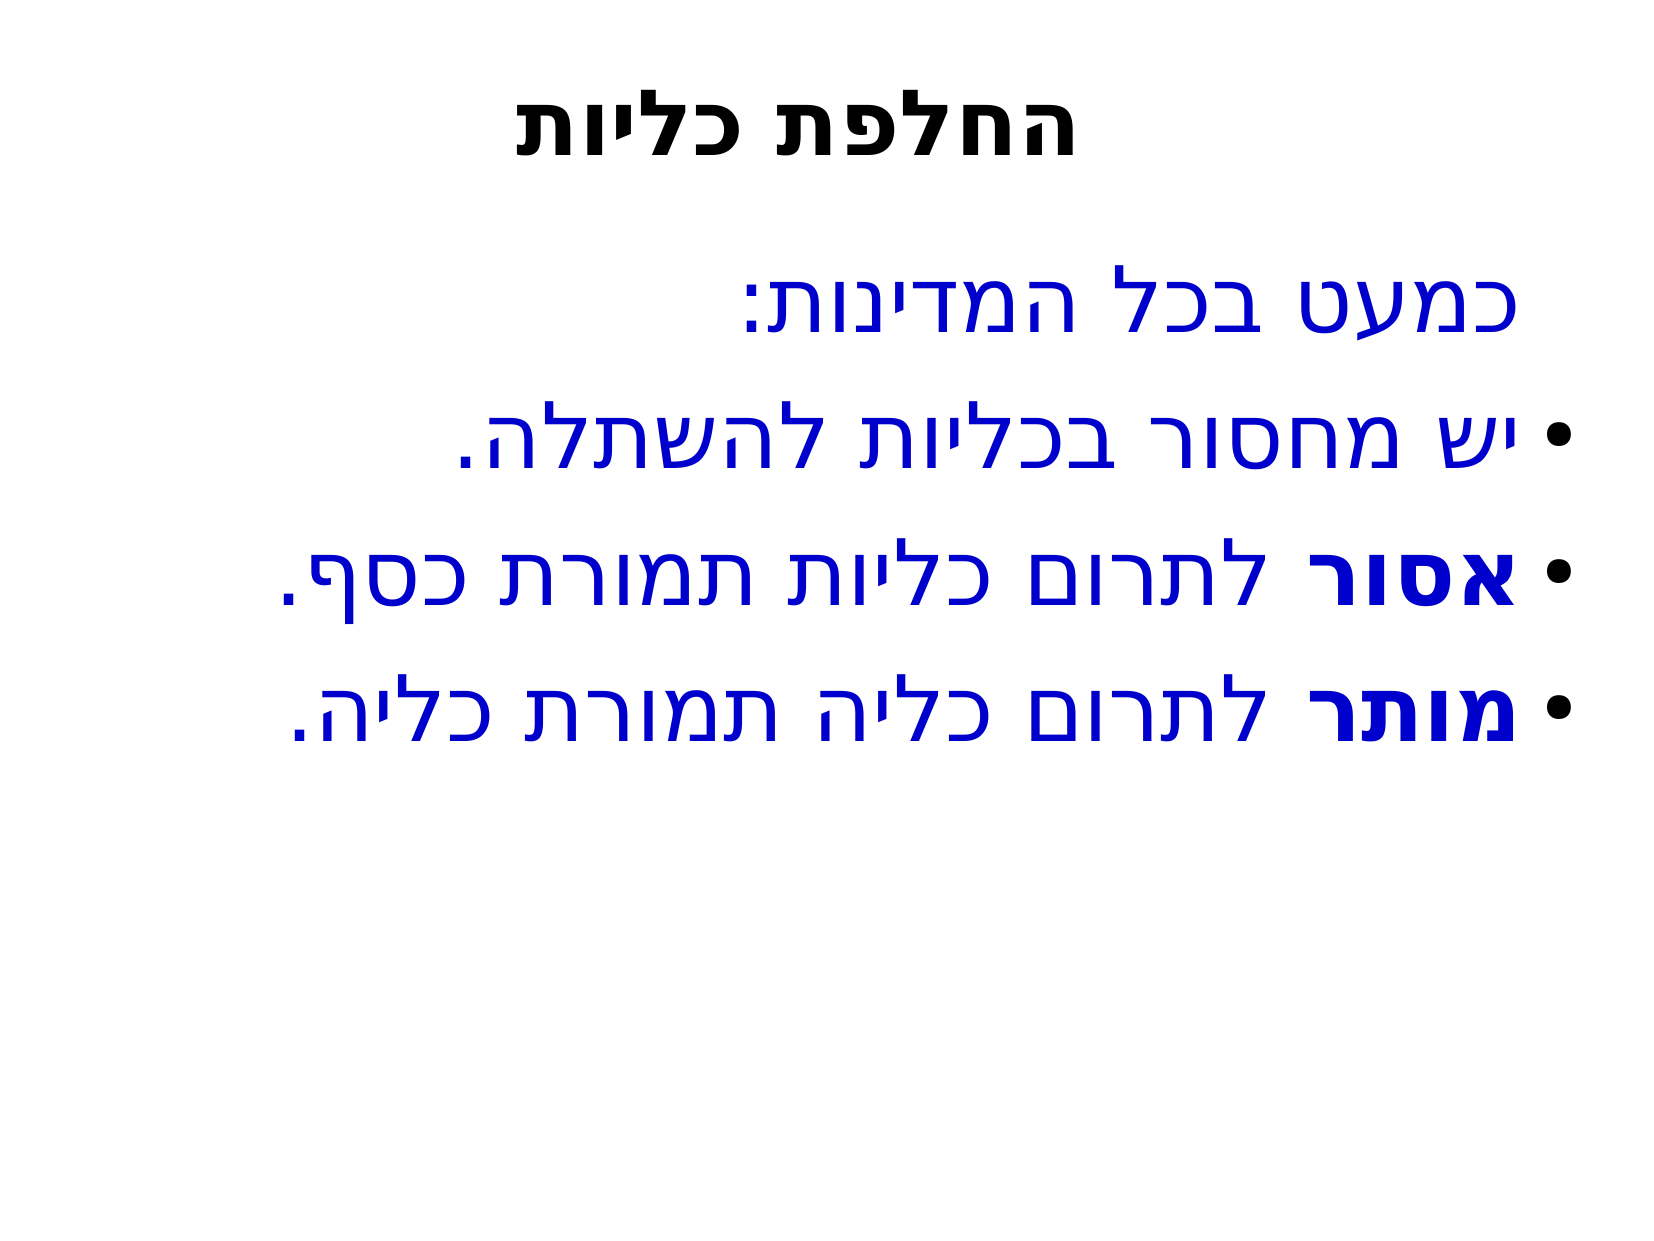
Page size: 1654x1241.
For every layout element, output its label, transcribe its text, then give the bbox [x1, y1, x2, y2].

title החלפת כליות [82, 41, 1516, 207]
list כמעט בכל המדינות: יש מחסור בכליות להשתלה. אסור לתרום כליות תמורת כסף. מותר לתרום כליה תמורת כליה. [105, 246, 1593, 1066]
